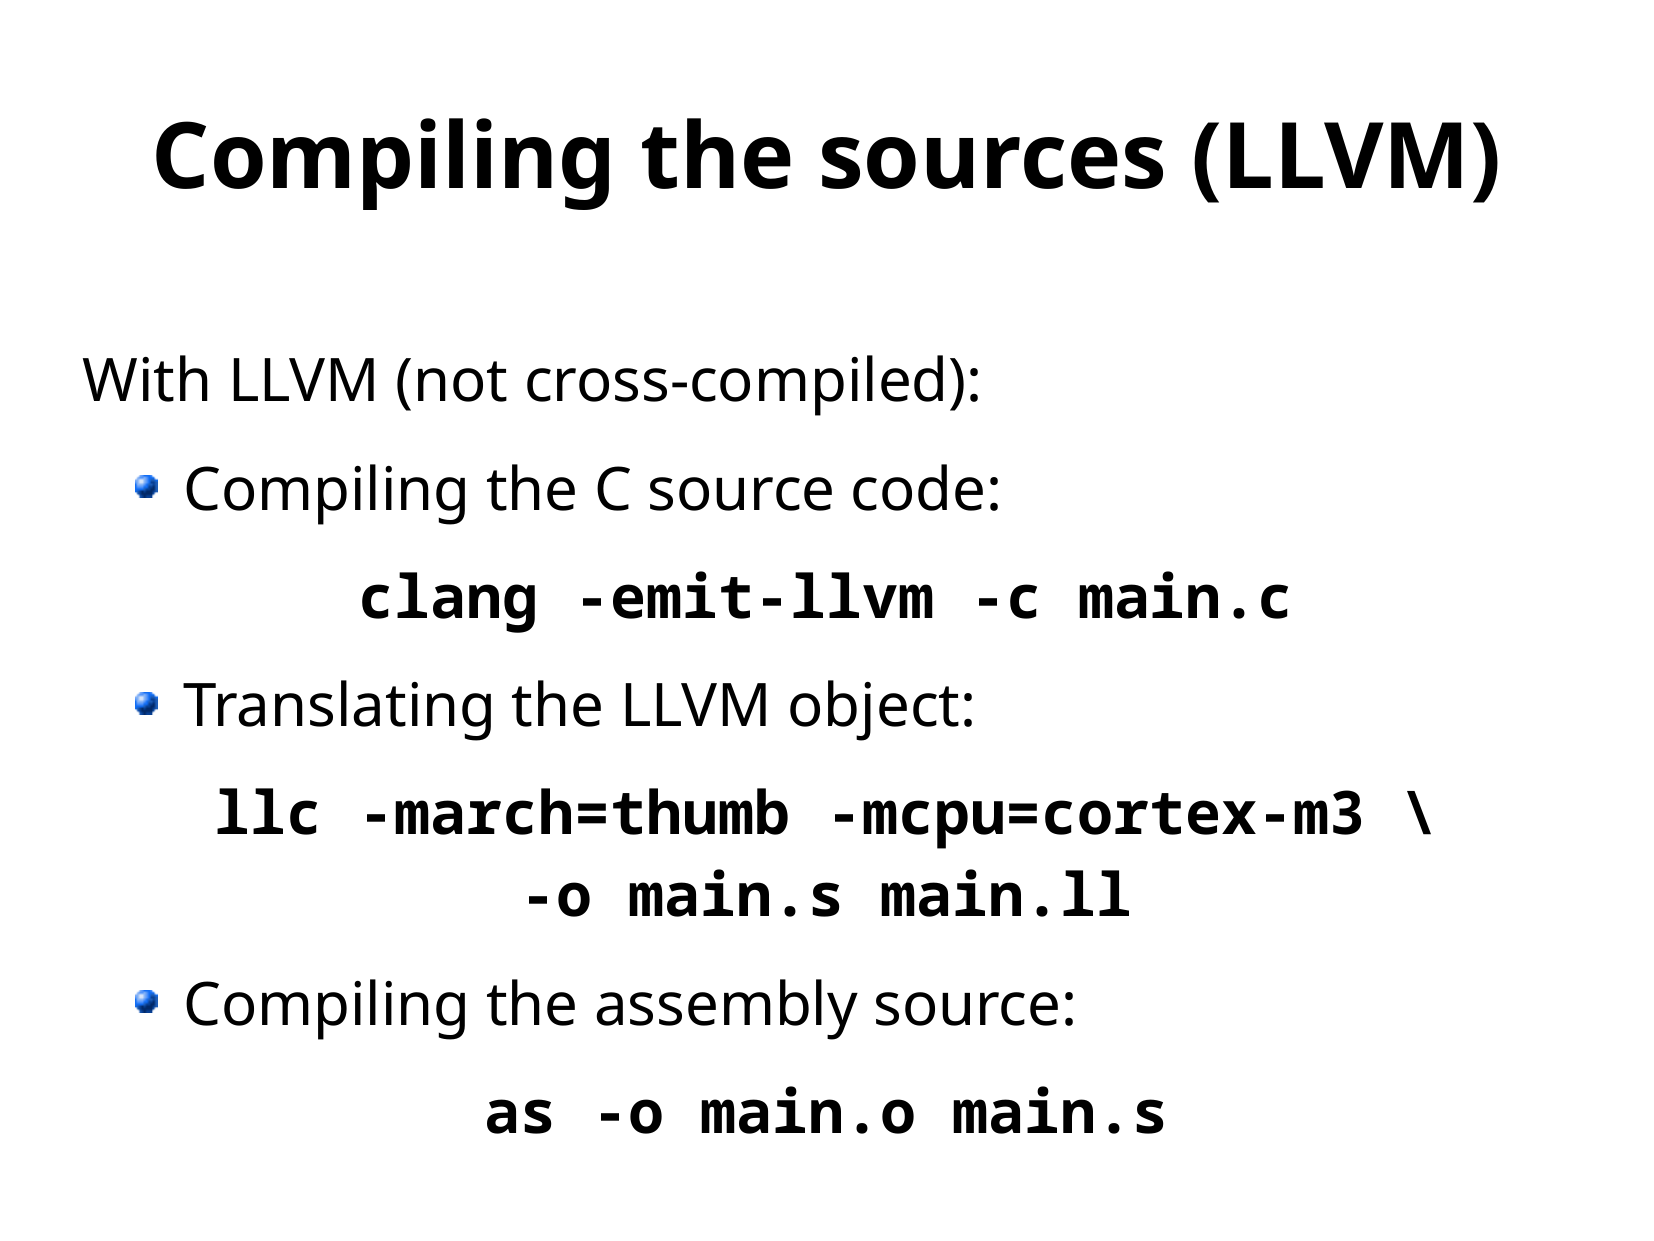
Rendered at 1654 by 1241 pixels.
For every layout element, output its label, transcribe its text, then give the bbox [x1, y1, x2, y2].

list With LLVM (not cross-compiled): Compiling the C source code: clang -emit-llvm -c main.c Translating the LLVM object: llc -march=thumb -mcpu=cortex-m3 \ -o main.s main.ll Compiling the assembly source: as -o main.o main.s [82, 337, 1571, 1157]
title Compiling the sources (LLVM) [82, 49, 1571, 257]
